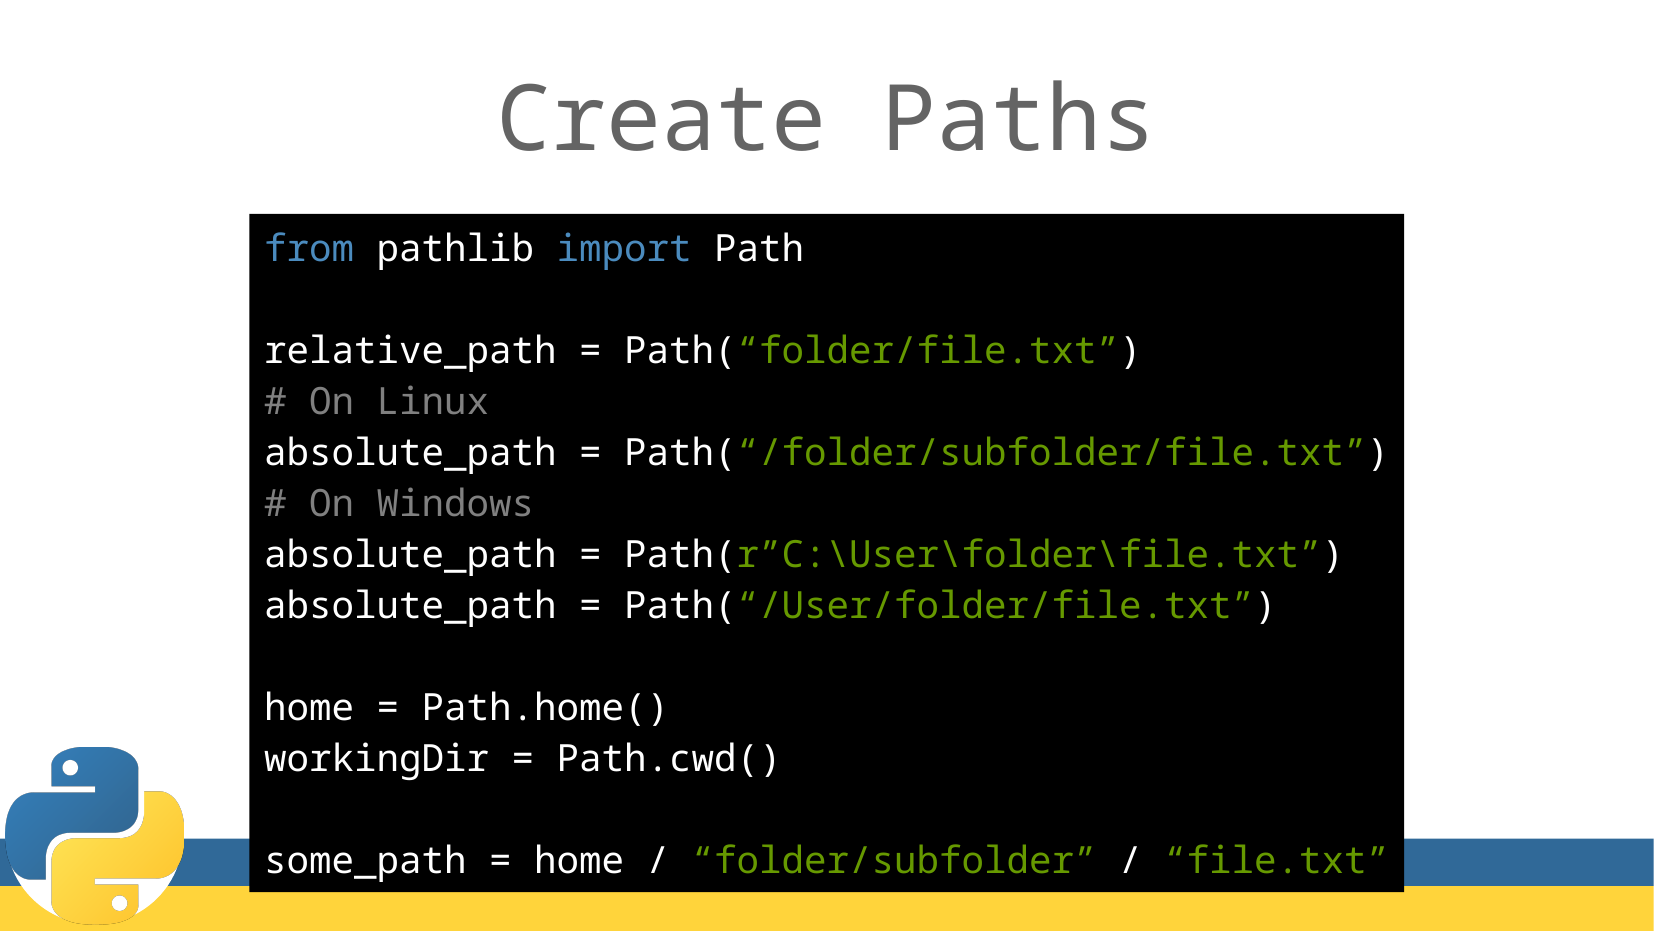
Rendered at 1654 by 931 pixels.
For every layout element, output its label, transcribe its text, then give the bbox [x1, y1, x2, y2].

picture [5, 747, 184, 925]
text_box from pathlib import Path relative_path = Path(“folder/file.txt”) # On Linux absolute_path = Path(“/folder/subfolder/file.txt”) # On Windows absolute_path = Path(r”C:\User\folder\file.txt”) absolute_path = Path(“/User/folder/file.txt”) home = Path.home() workingDir = Path.cwd() some_path = home / “folder/subfolder” / “file.txt” [249, 213, 1405, 717]
title Create Paths [82, 37, 1571, 193]
